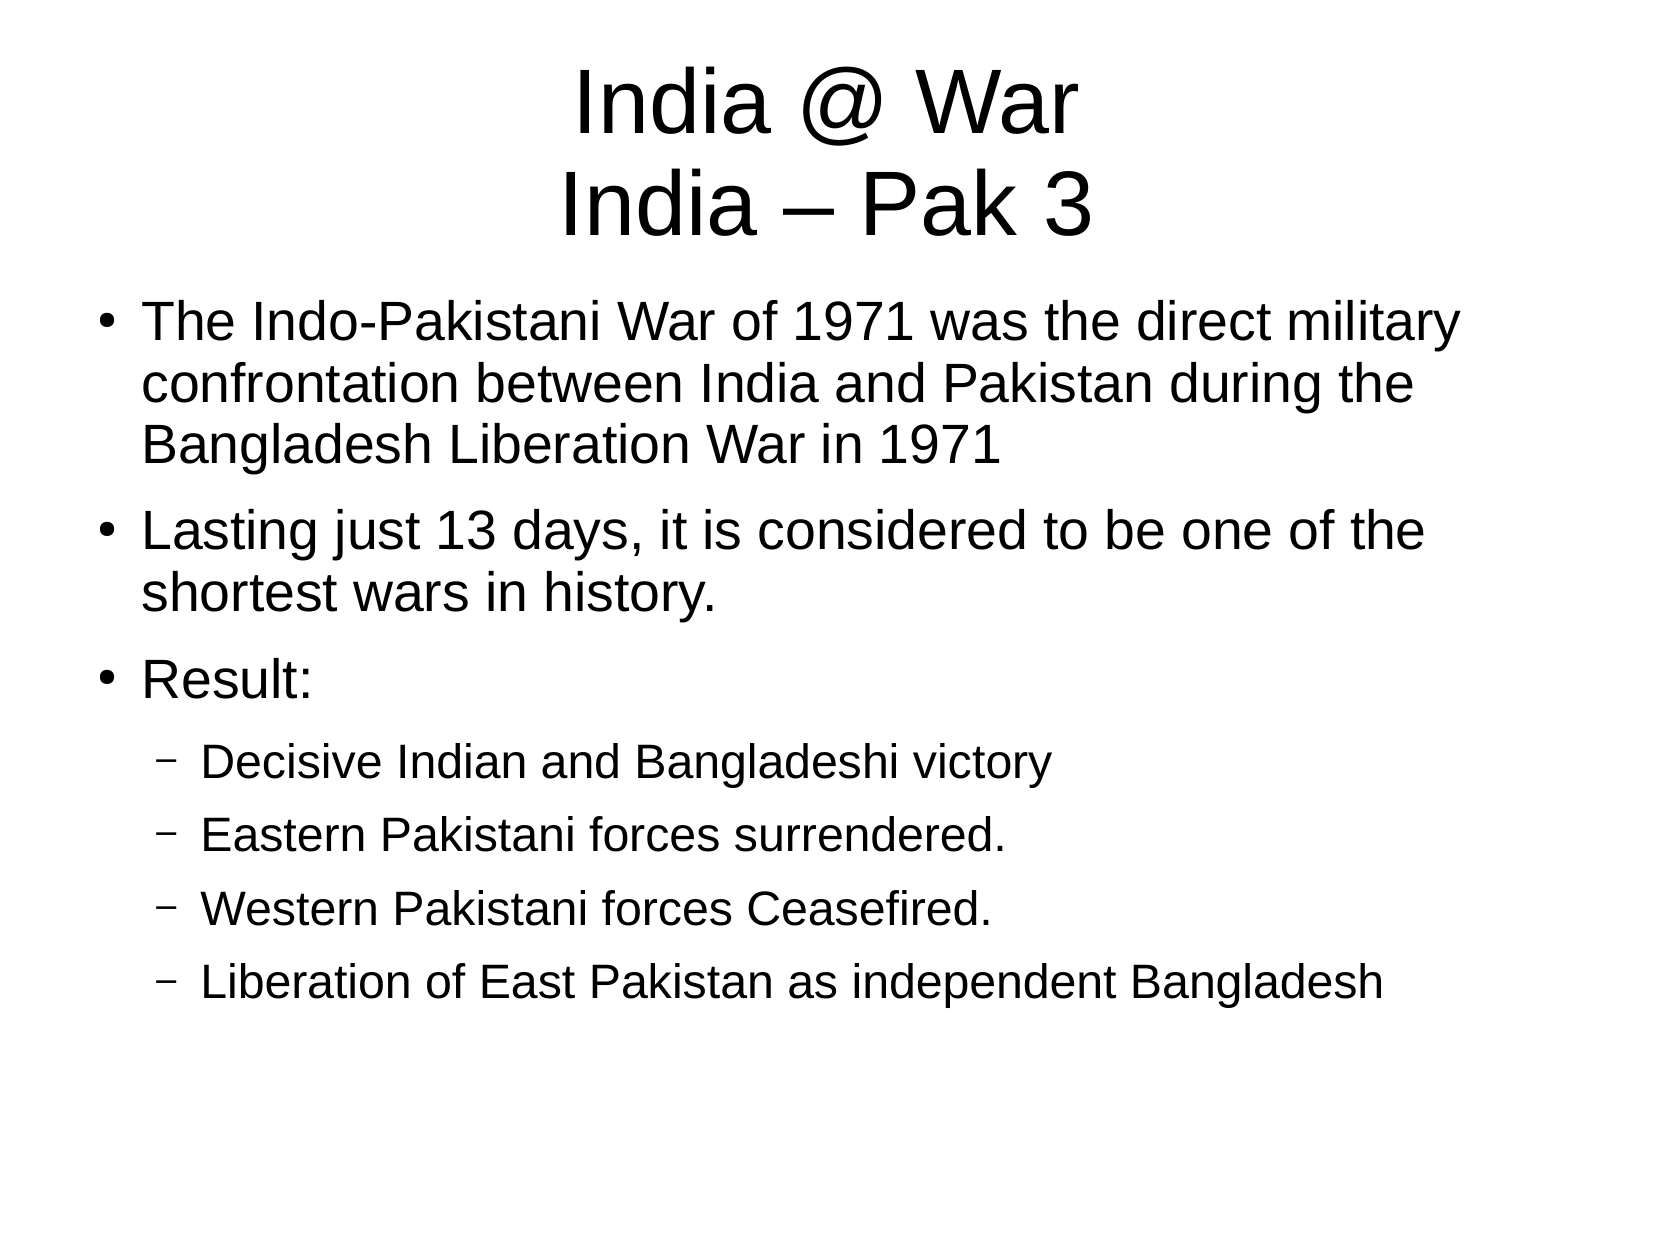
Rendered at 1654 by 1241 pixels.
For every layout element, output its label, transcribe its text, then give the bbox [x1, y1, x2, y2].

list The Indo-Pakistani War of 1971 was the direct military confrontation between India and Pakistan during the Bangladesh Liberation War in 1971 Lasting just 13 days, it is considered to be one of the shortest wars in history. Result: Decisive Indian and Bangladeshi victory Eastern Pakistani forces surrendered. Western Pakistani forces Ceasefired. Liberation of East Pakistan as independent Bangladesh [82, 290, 1571, 1010]
title India @ War India – Pak 3 [82, 49, 1571, 257]
